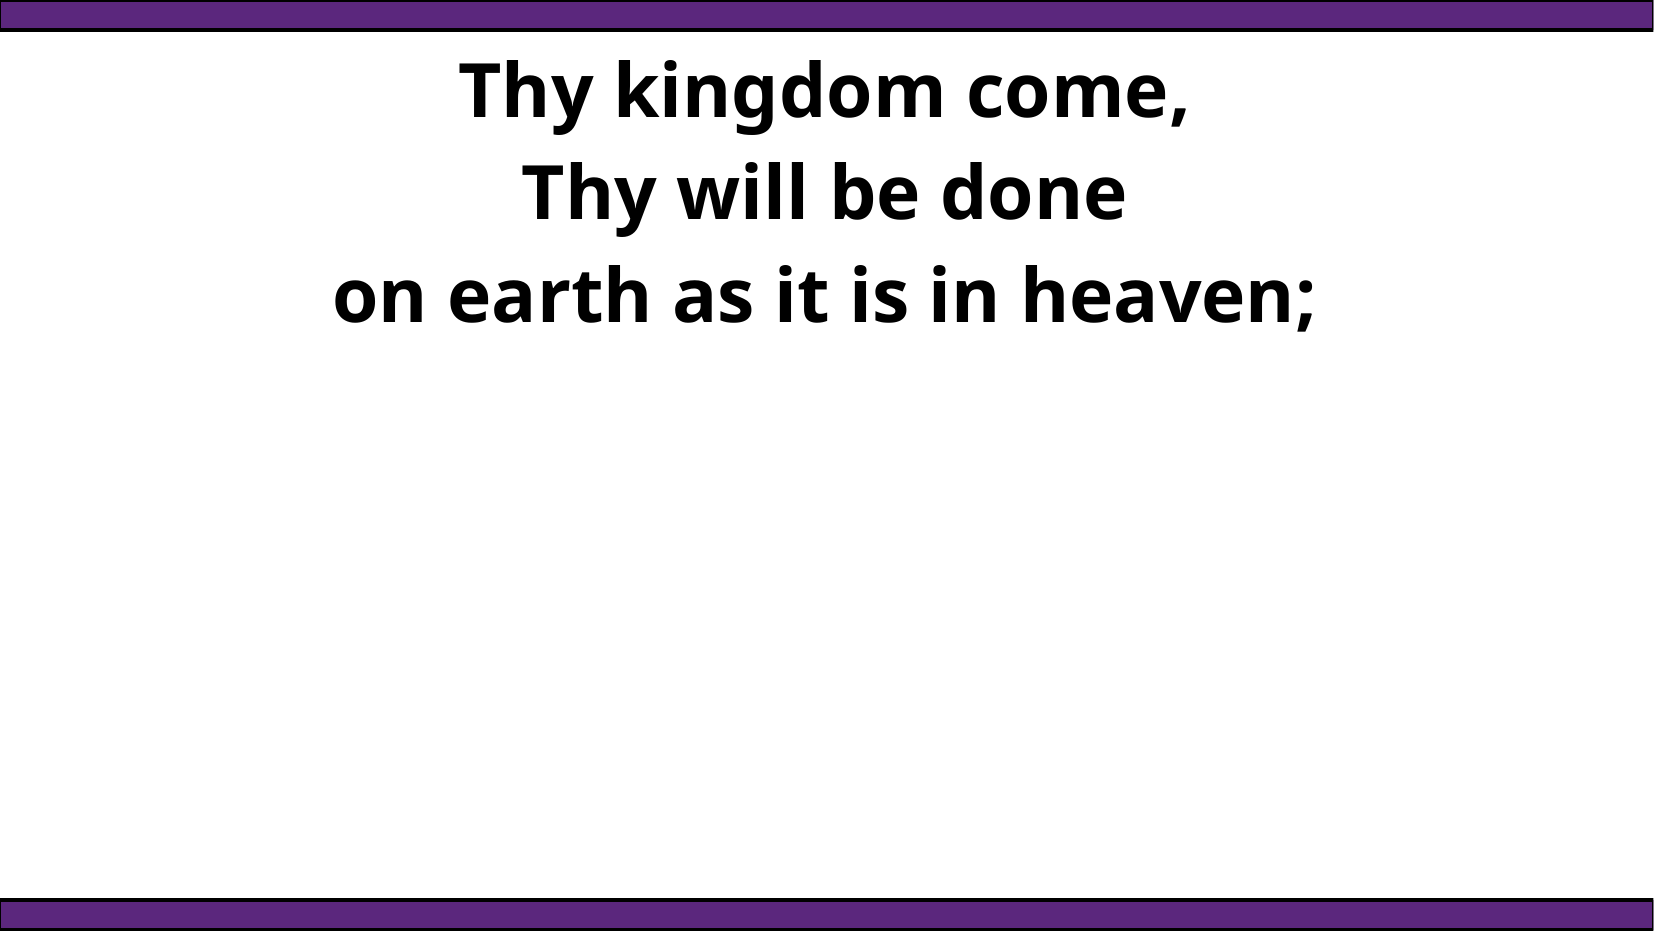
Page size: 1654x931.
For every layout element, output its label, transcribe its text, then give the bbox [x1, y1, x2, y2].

text_box Thy kingdom come, Thy will be done on earth as it is in heaven; [60, 30, 1591, 345]
text_box [0, 900, 1654, 931]
text_box [0, 0, 1654, 31]
